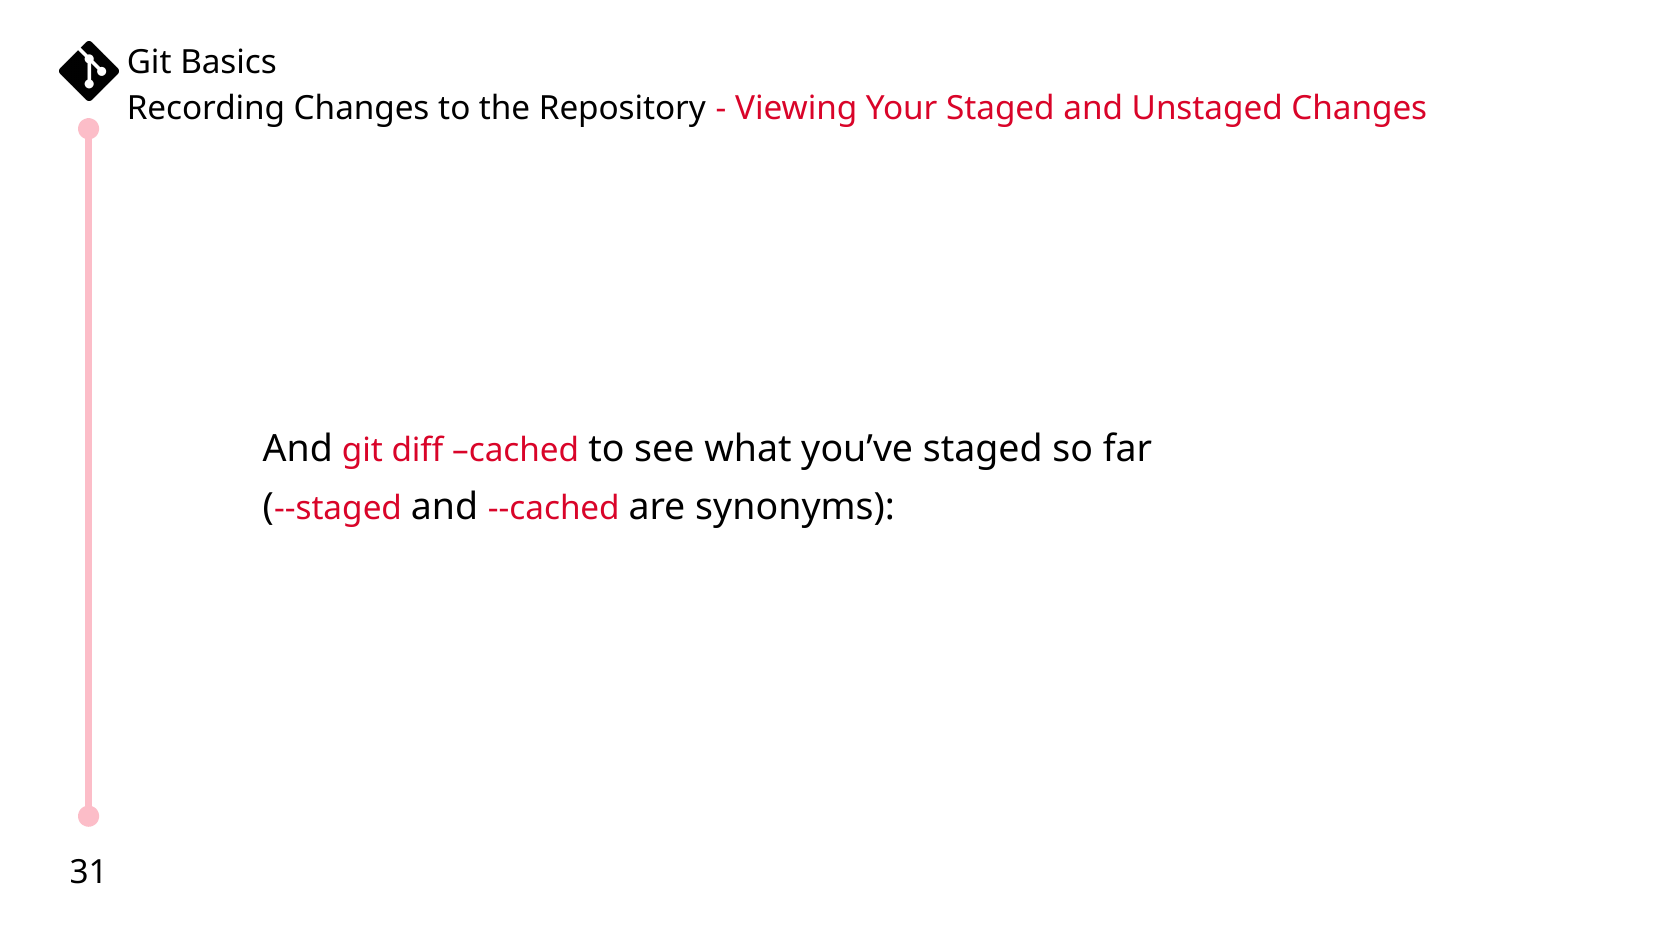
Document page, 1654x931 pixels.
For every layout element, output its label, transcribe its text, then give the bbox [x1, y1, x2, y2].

text_box Git Basics Recording Changes to the Repository - Viewing Your Staged and Unstaged Changes [112, 31, 1506, 113]
text_box 31 [47, 840, 130, 889]
picture [59, 41, 119, 101]
text_box And git diff –cached to see what you’ve staged so far (--staged and --cached are synonyms): [248, 236, 1406, 709]
